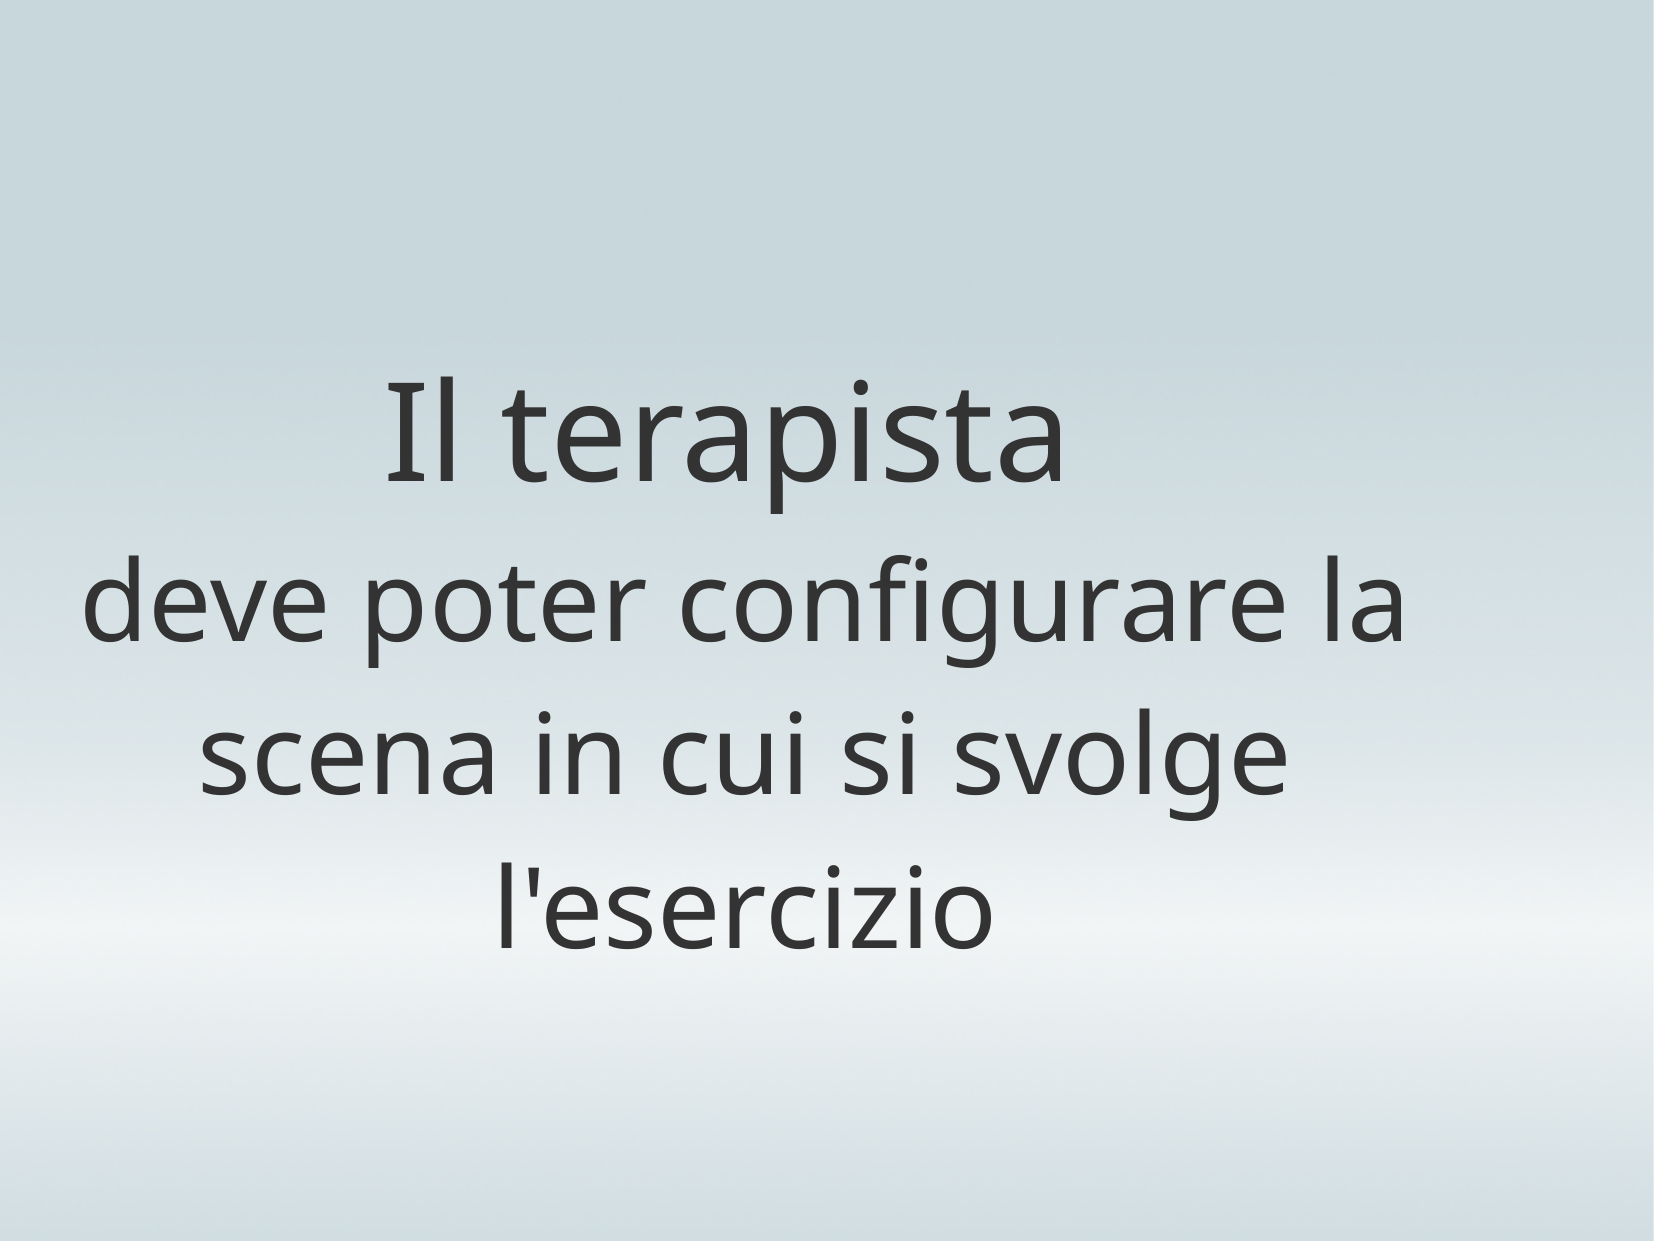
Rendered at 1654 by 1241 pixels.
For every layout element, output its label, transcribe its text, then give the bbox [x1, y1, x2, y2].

picture [0, 0, 1654, 1241]
text_box Il terapista deve poter configurare la scena in cui si svolge l'esercizio [64, 326, 1589, 851]
